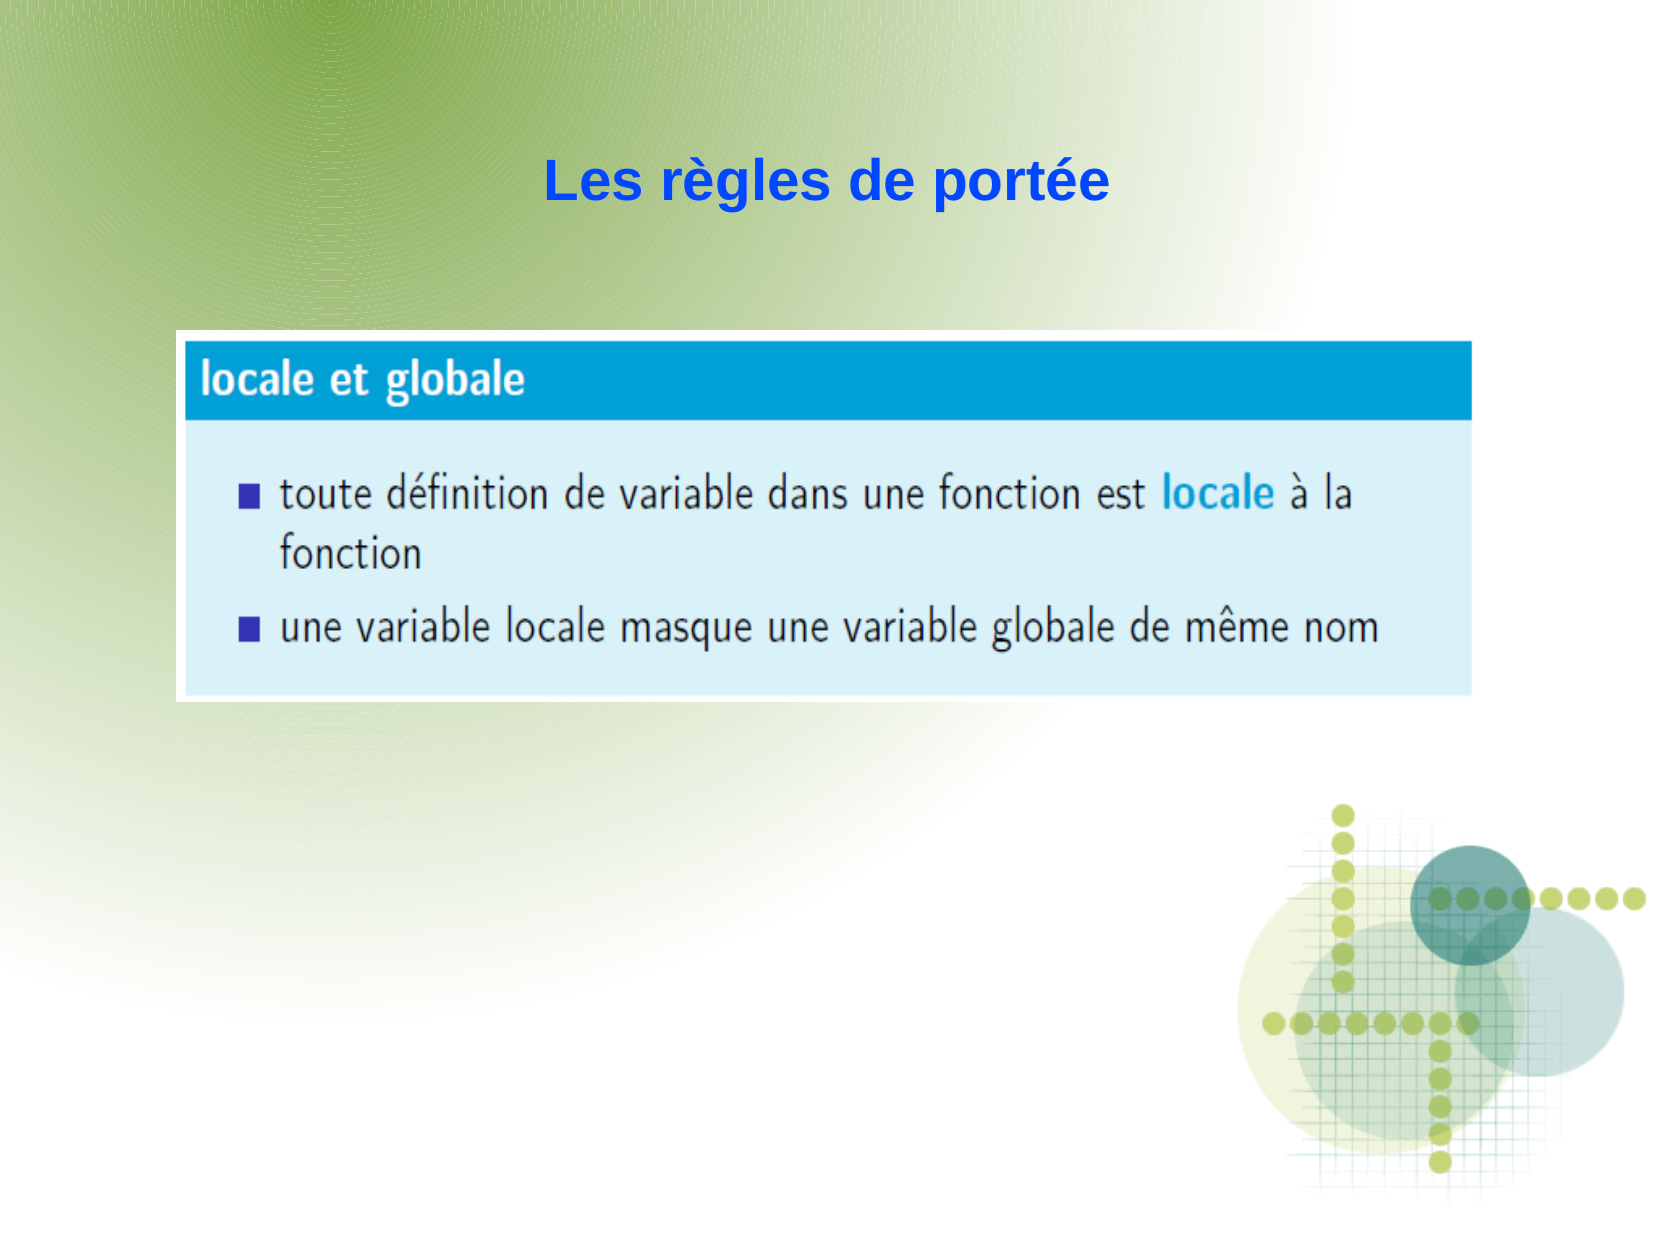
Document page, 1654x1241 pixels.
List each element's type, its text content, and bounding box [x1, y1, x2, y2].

picture [1224, 792, 1654, 1211]
picture [176, 330, 1477, 702]
title Les règles de portée [121, 76, 1534, 284]
